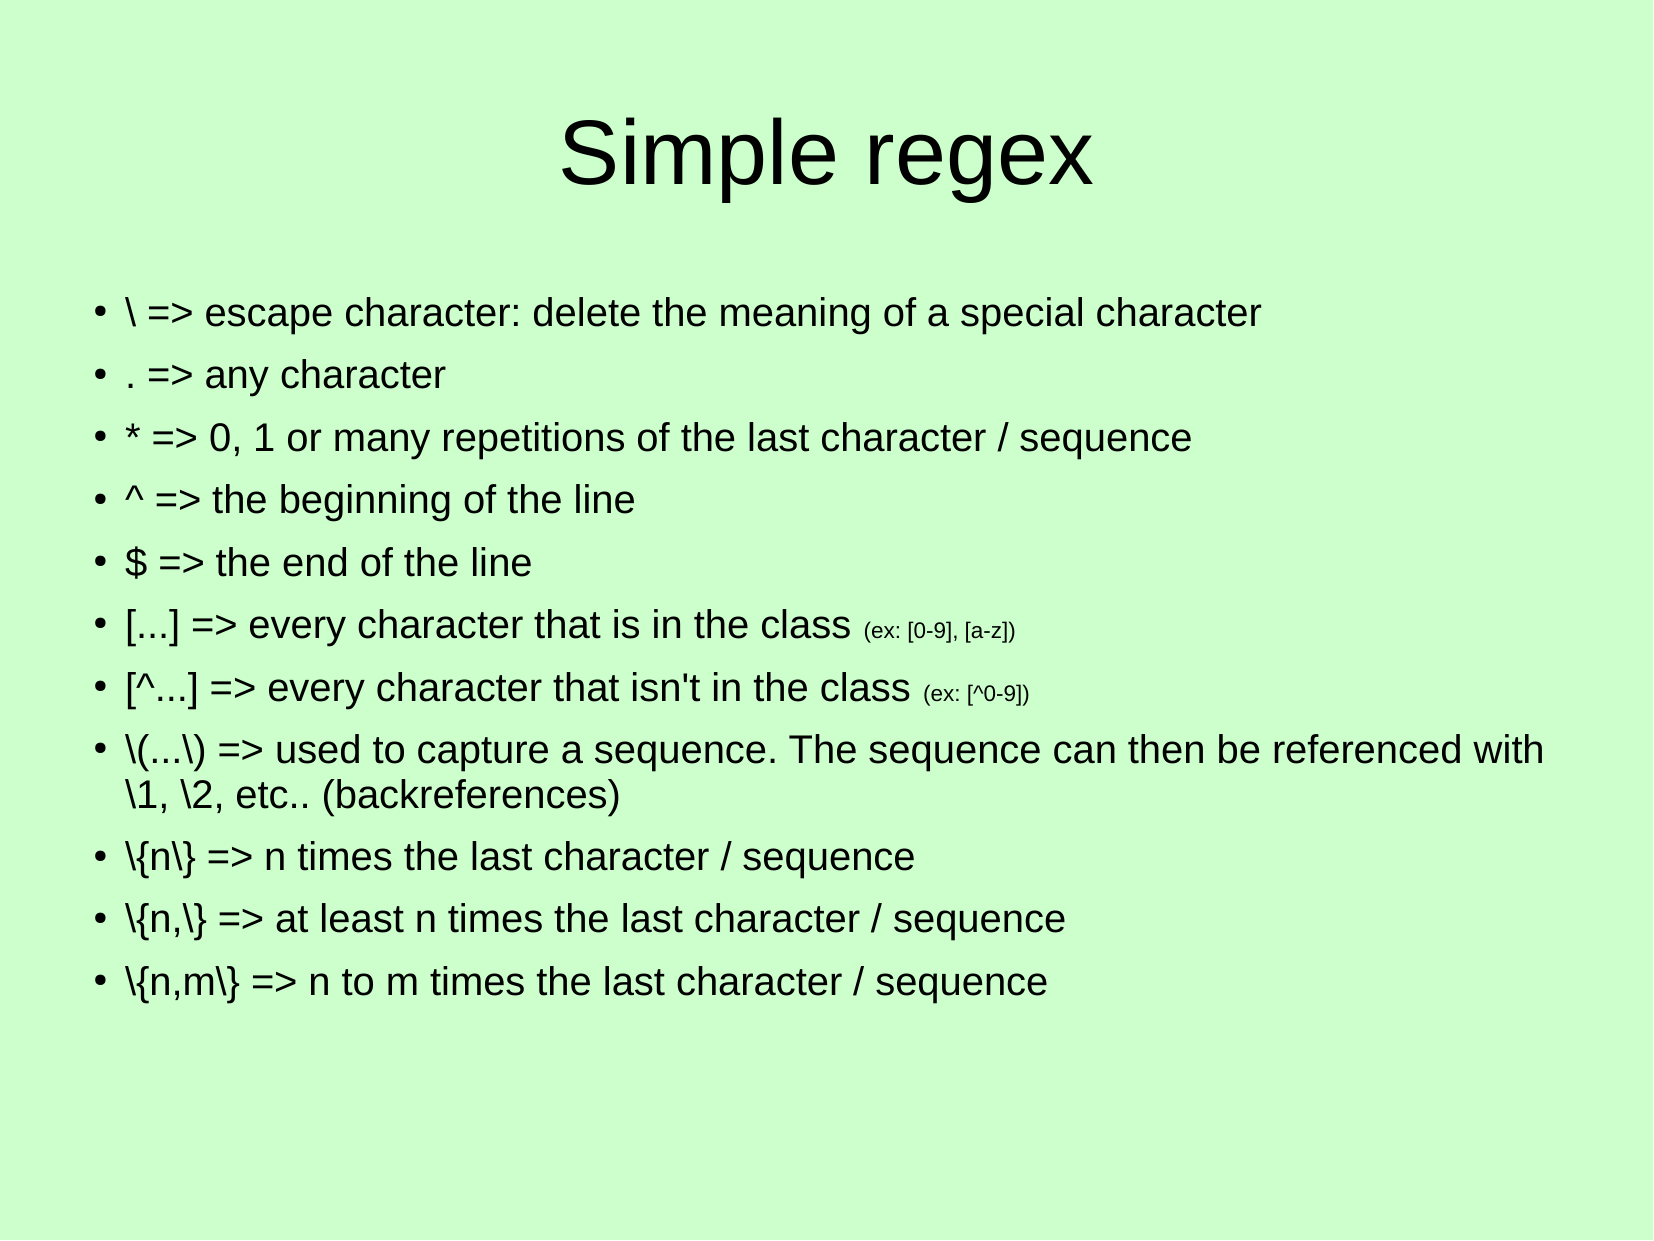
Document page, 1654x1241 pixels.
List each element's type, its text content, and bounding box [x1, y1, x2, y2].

list \ => escape character: delete the meaning of a special character . => any character * => 0, 1 or many repetitions of the last character / sequence ^ => the beginning of the line $ => the end of the line [...] => every character that is in the class (ex: [0-9], [a-z]) [^...] => every character that isn't in the class (ex: [^0-9]) \(...\) => used to capture a sequence. The sequence can then be referenced with \1, \2, etc.. (backreferences) \{n\} => n times the last character / sequence \{n,\} => at least n times the last character / sequence \{n,m\} => n to m times the last character / sequence [82, 290, 1571, 1010]
title Simple regex [82, 49, 1571, 257]
